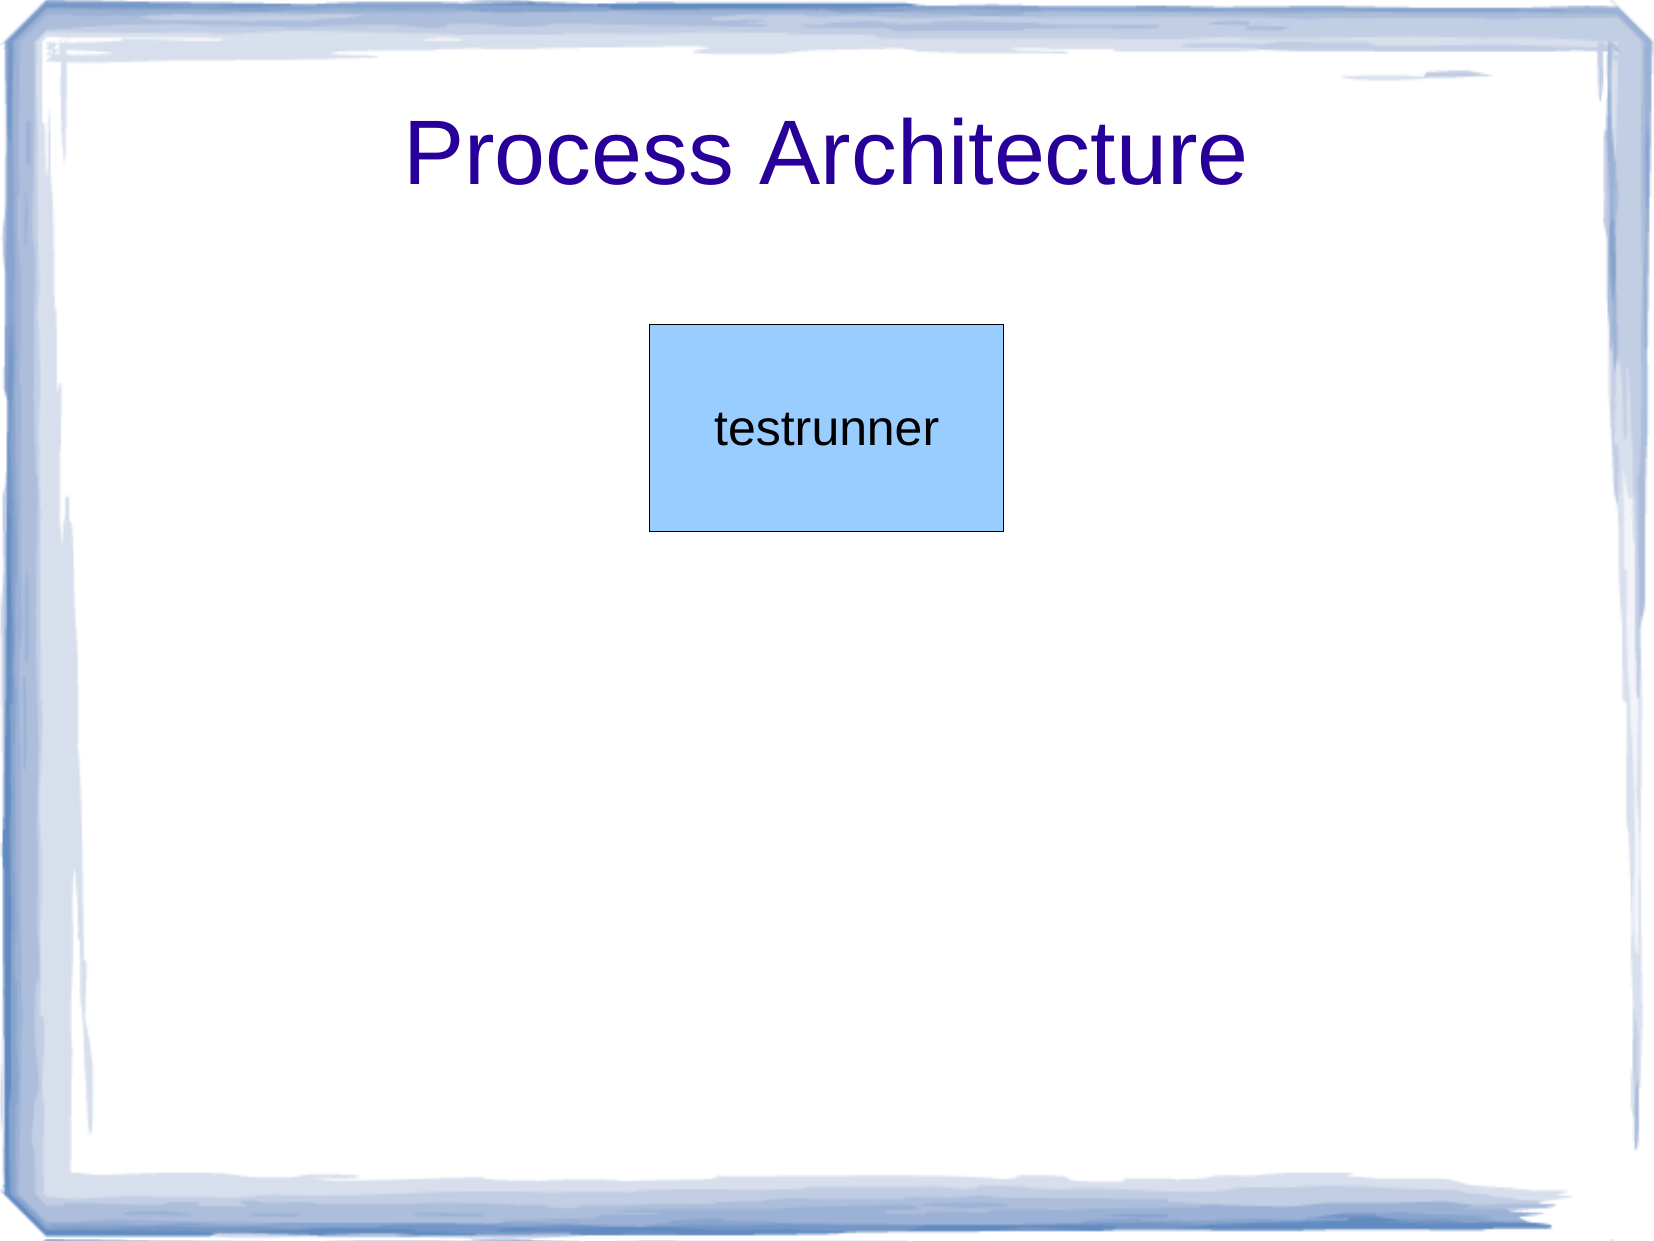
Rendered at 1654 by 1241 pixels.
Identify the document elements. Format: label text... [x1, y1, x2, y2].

picture [0, 0, 1654, 1241]
text_box testrunner [664, 392, 990, 464]
title Process Architecture [82, 49, 1571, 257]
text_box [649, 324, 1004, 532]
